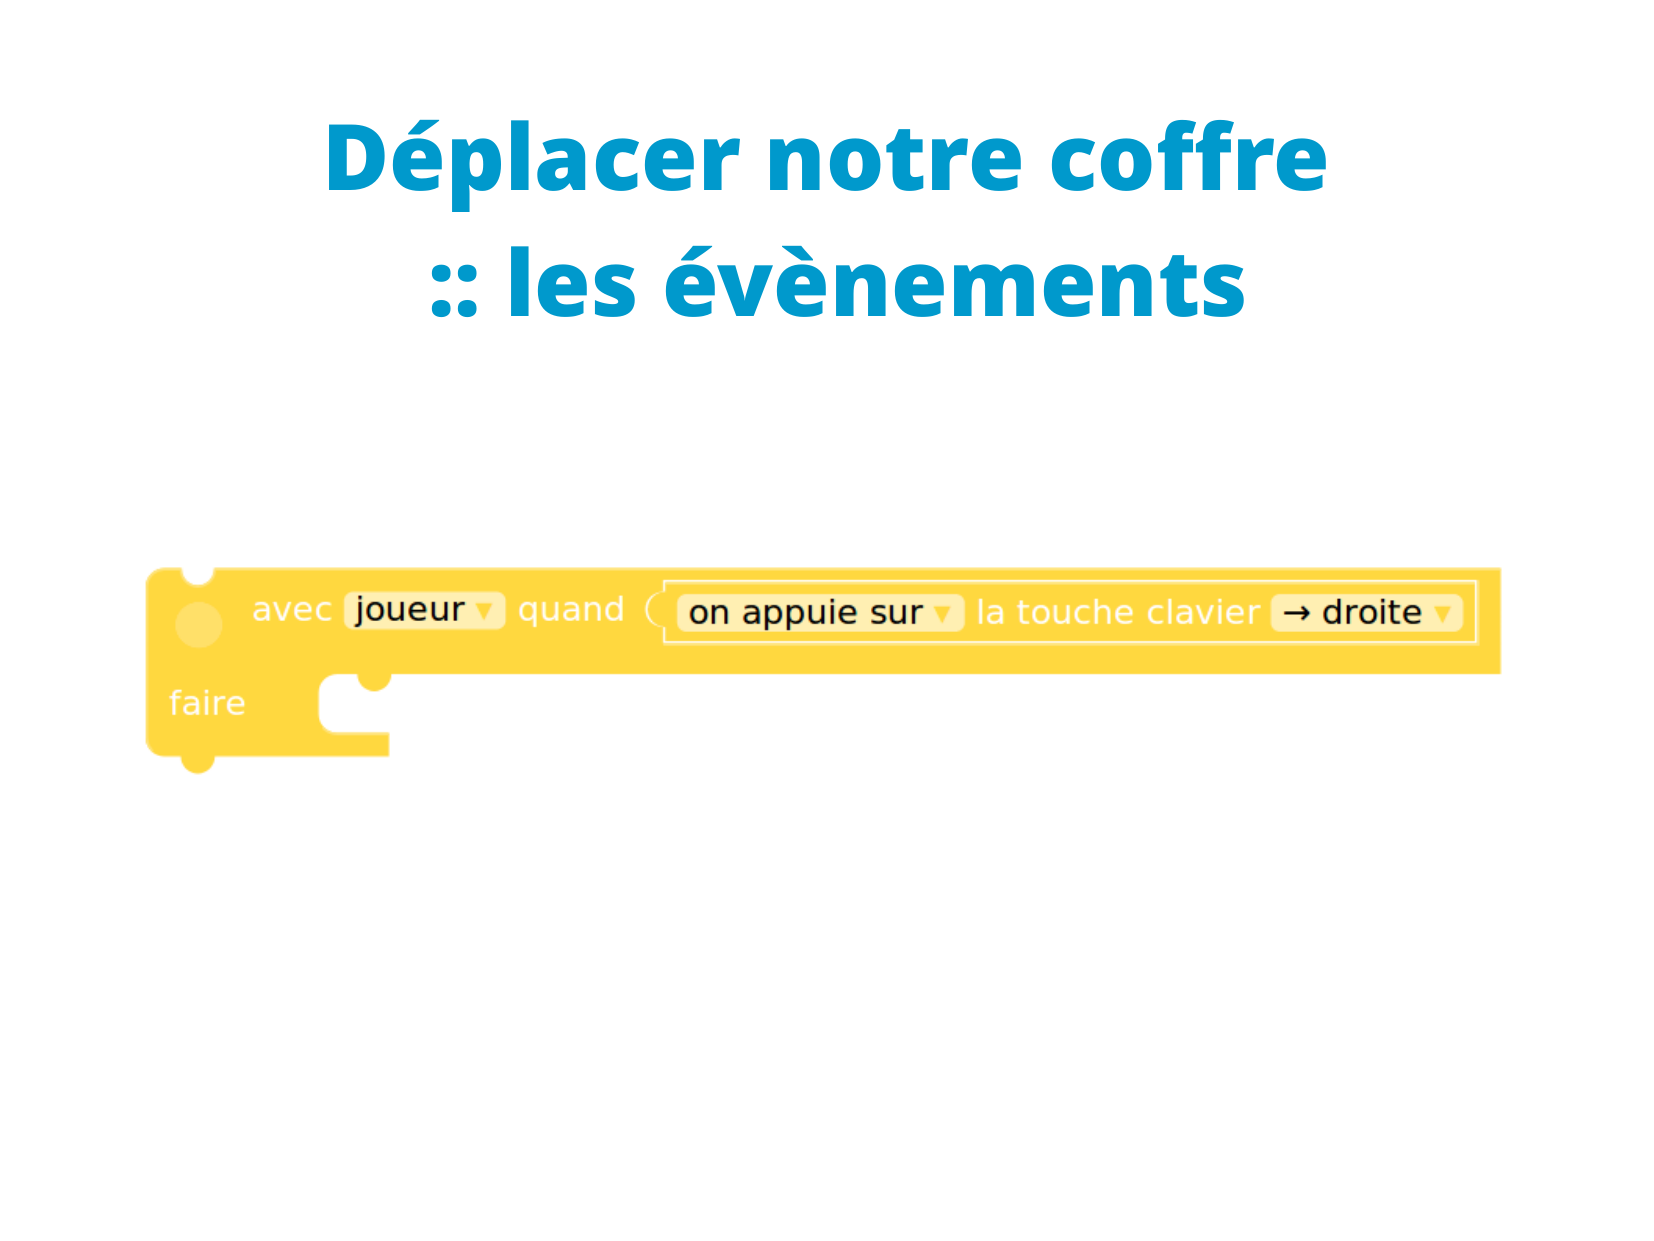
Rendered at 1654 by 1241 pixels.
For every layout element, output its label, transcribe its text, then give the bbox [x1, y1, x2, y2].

picture [135, 552, 1519, 792]
title Déplacer notre coffre :: les évènements [82, 110, 1571, 326]
